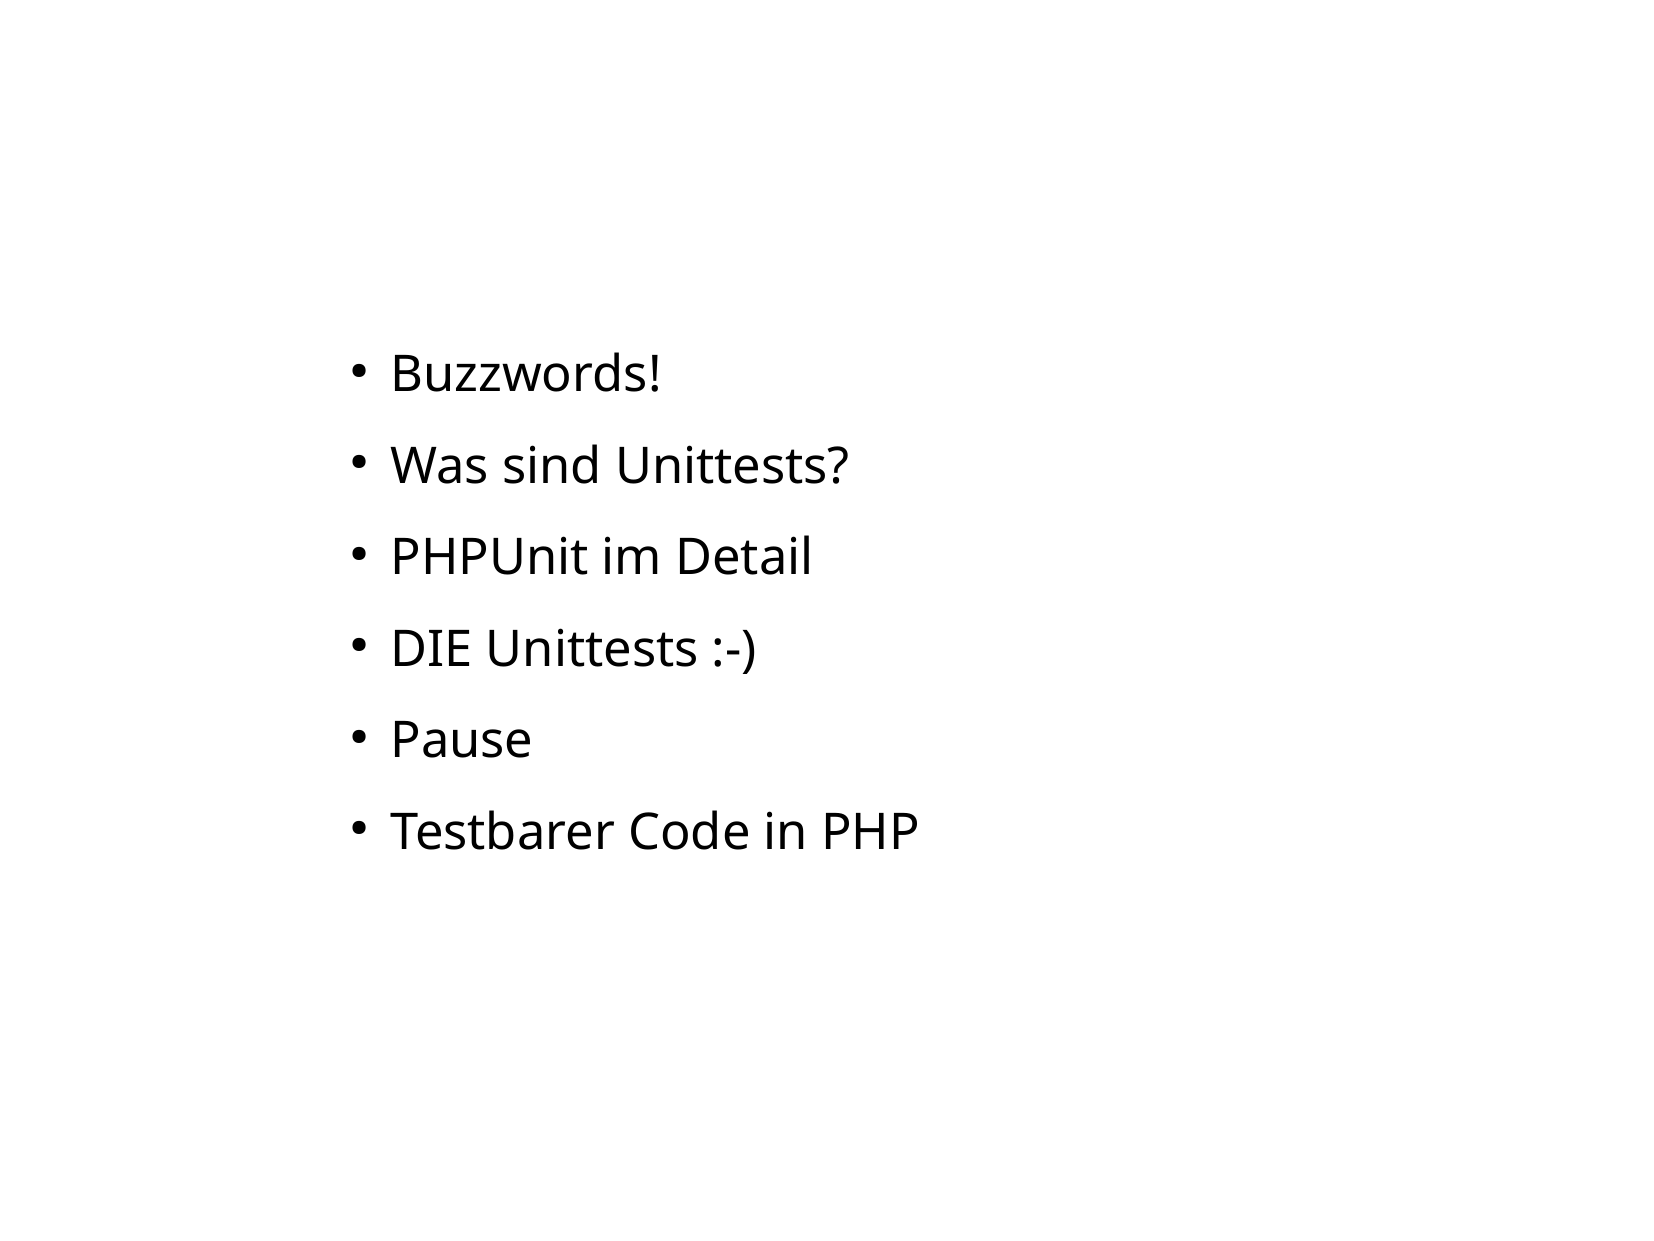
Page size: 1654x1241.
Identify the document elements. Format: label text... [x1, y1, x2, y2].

list Buzzwords! Was sind Unittests? PHPUnit im Detail DIE Unittests :-) Pause Testbarer Code in PHP [336, 337, 1347, 869]
